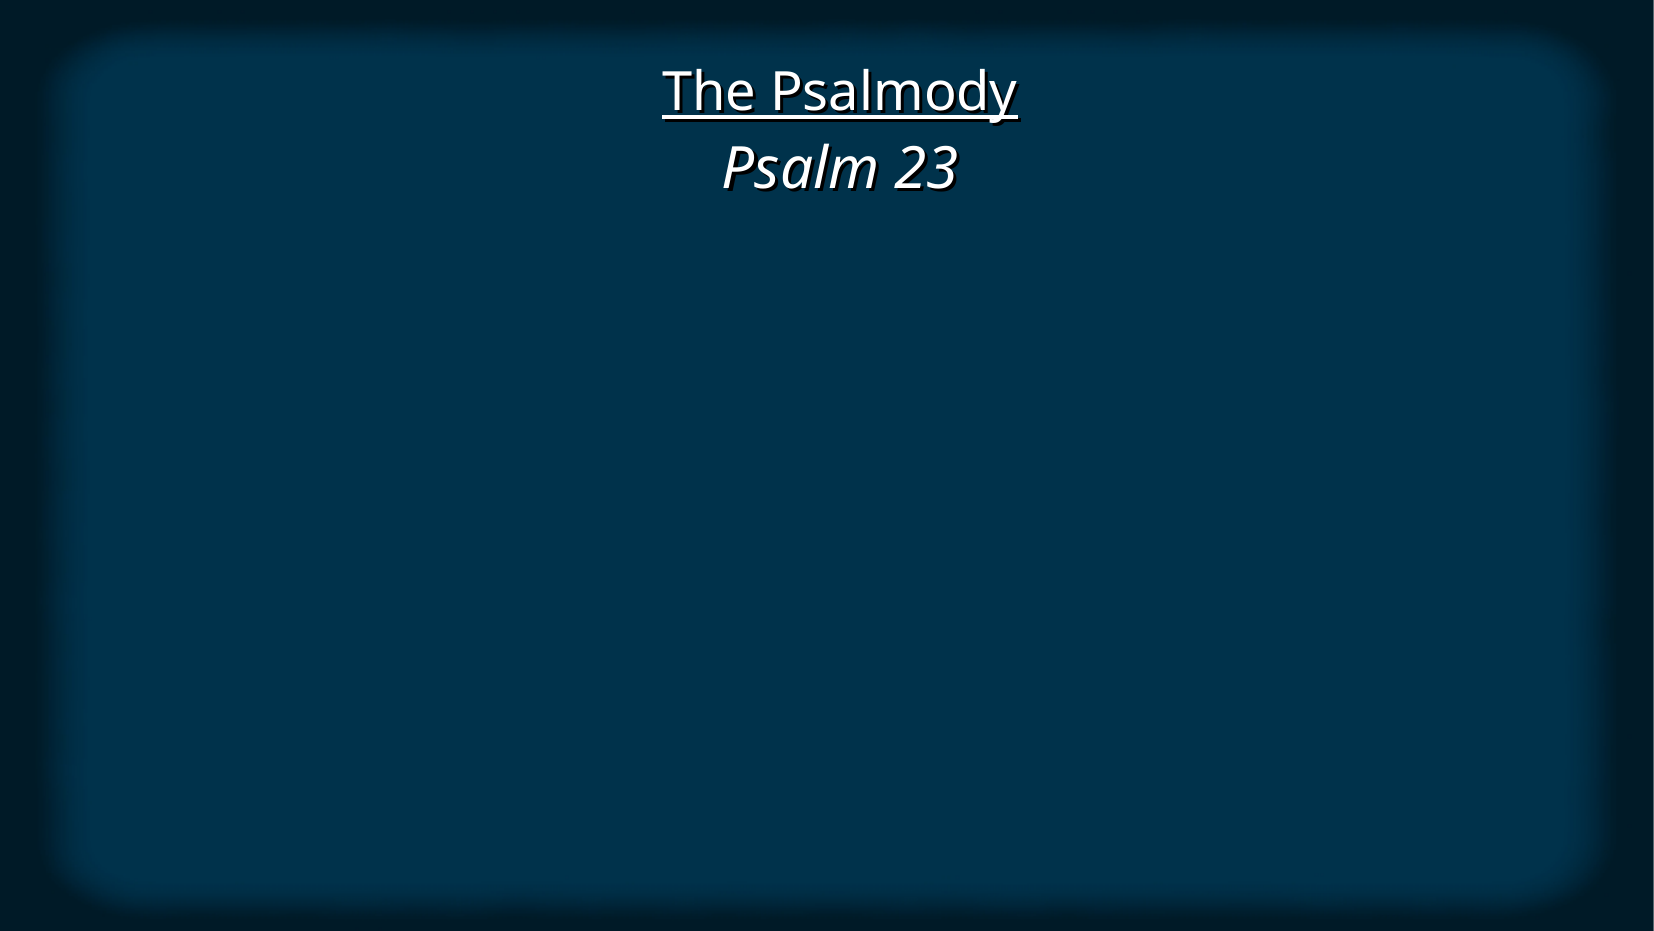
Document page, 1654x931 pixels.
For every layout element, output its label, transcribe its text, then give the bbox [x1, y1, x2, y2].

picture [0, 0, 1654, 931]
text_box The Psalmody Psalm 23 [90, 45, 1591, 209]
